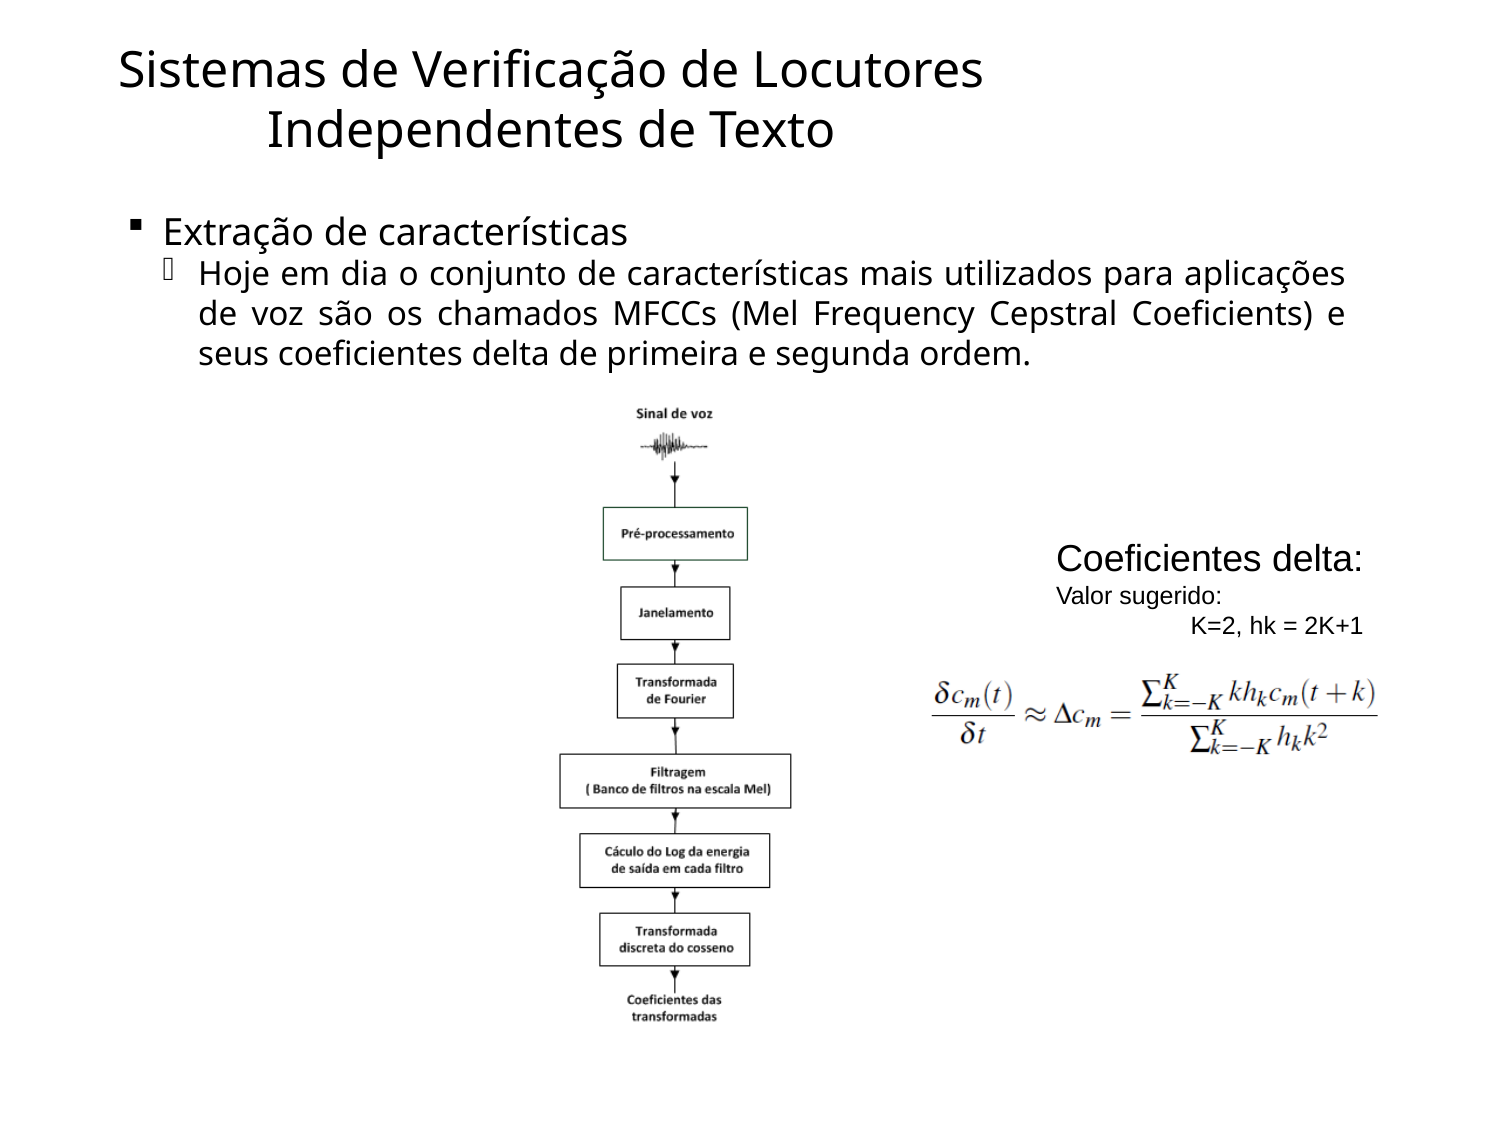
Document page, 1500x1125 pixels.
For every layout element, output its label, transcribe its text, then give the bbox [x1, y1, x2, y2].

text_box Sistemas de Verificação de Locutores Independentes de Texto [49, 49, 1054, 145]
picture [921, 664, 1382, 764]
picture [549, 397, 809, 1032]
text_box Coeficientes delta: Valor sugerido: K=2, hk = 2K+1 [1041, 527, 1379, 647]
text_box Extração de características Hoje em dia o conjunto de características mais utilizados para aplicações de voz são os chamados MFCCs (Mel Frequency Cepstral Coeficients) e seus coeficientes delta de primeira e segunda ordem. [112, 200, 1363, 963]
